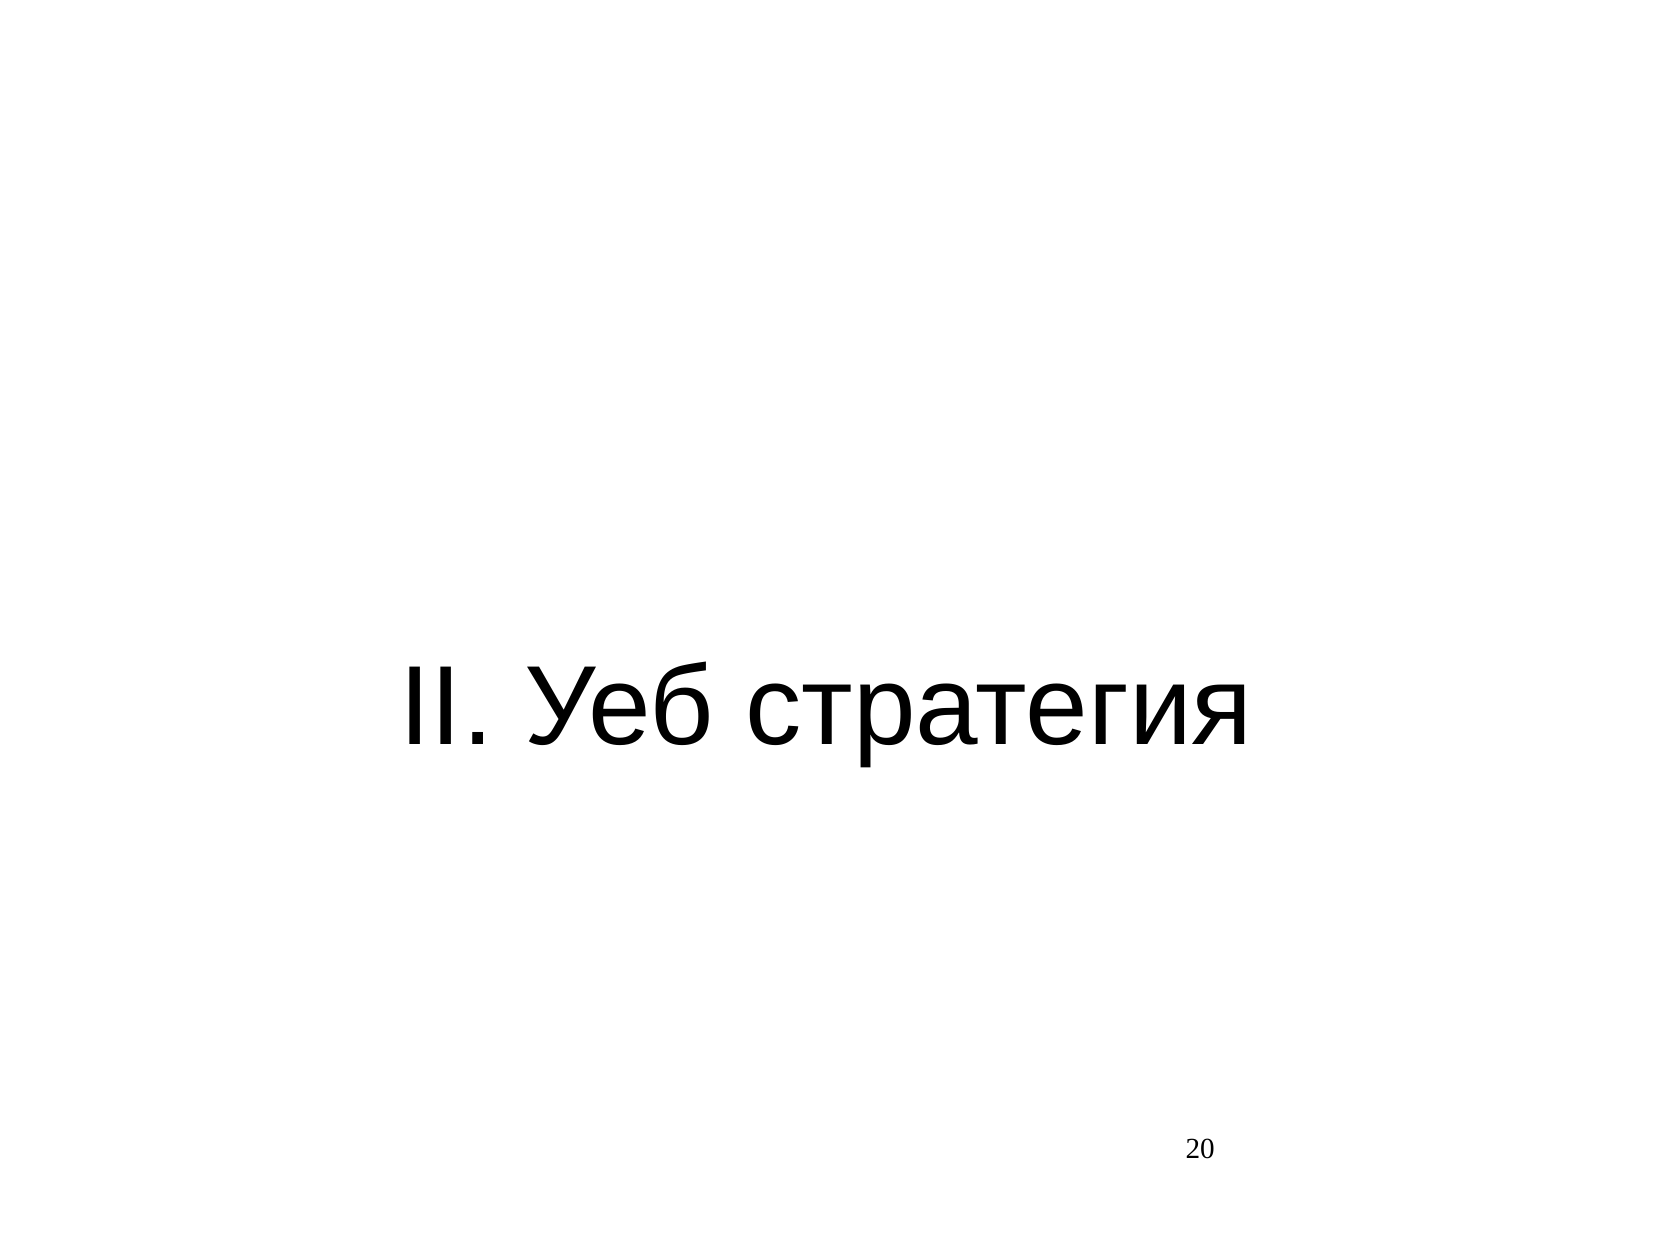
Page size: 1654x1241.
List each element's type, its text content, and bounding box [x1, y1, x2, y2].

subtitle II. Уеб стратегия [82, 290, 1571, 1109]
text_box [1185, 1129, 1571, 1216]
